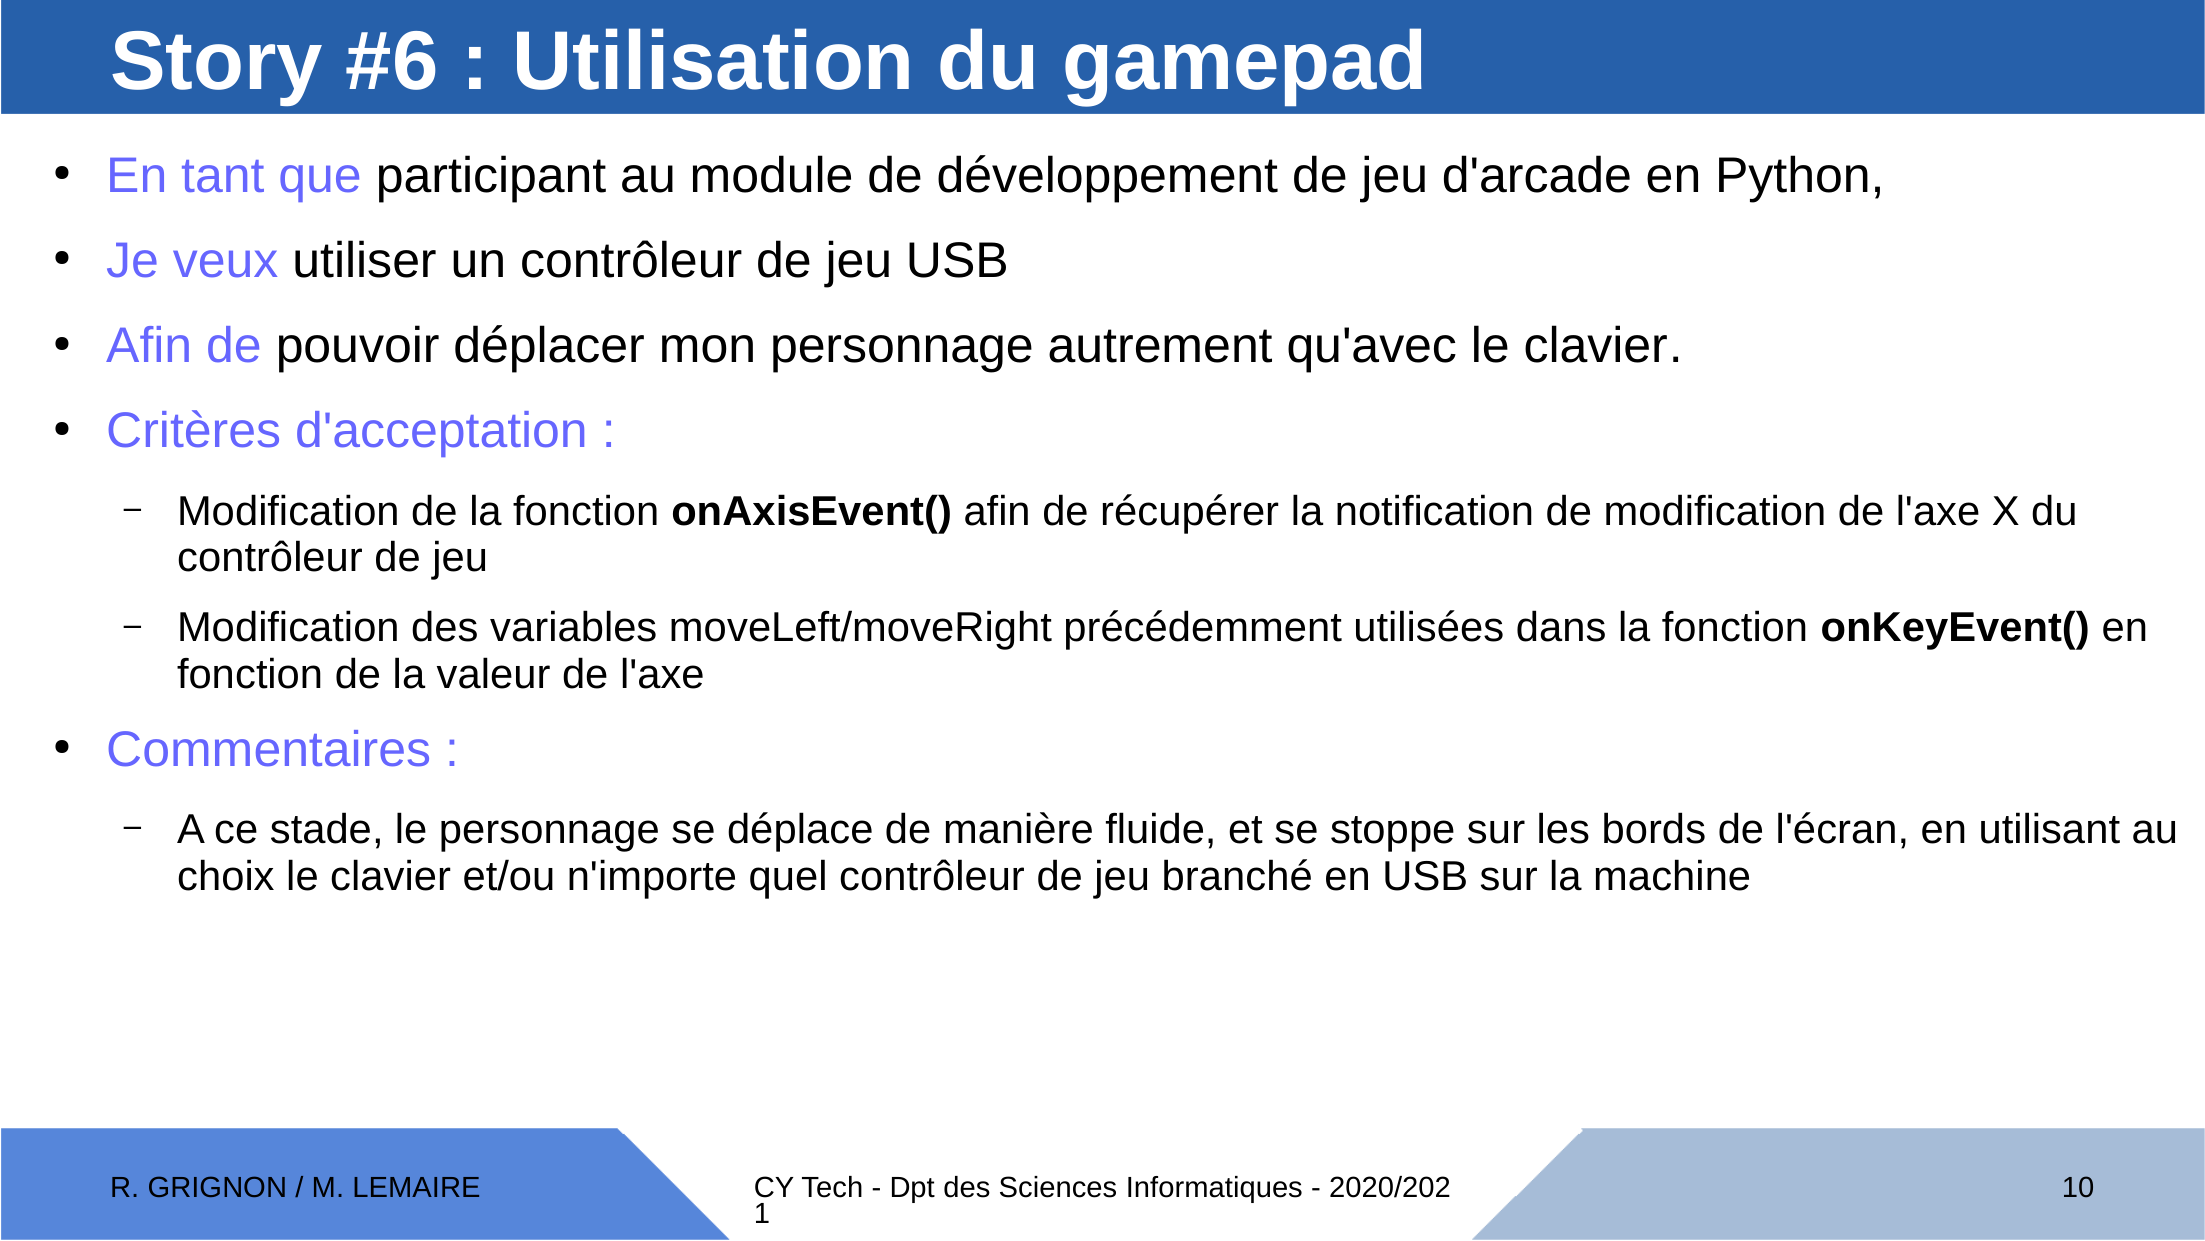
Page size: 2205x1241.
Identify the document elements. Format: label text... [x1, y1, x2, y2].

picture [0, 0, 2205, 1241]
title Story #6 : Utilisation du gamepad [110, 49, 2095, 217]
list En tant que participant au module de développement de jeu d'arcade en Python, Je veux utiliser un contrôleur de jeu USB Afin de pouvoir déplacer mon personnage autrement qu'avec le clavier. Critères d'acceptation : Modification de la fonction onAxisEvent() afin de récupérer la notification de modification de l'axe X du contrôleur de jeu Modification des variables moveLeft/moveRight précédemment utilisées dans la fonction onKeyEvent() en fonction de la valeur de l'axe Commentaires : A ce stade, le personnage se déplace de manière fluide, et se stoppe sur les bords de l'écran, en utilisant au choix le clavier et/ou n'importe quel contrôleur de jeu branché en USB sur la machine [35, 217, 2186, 1087]
